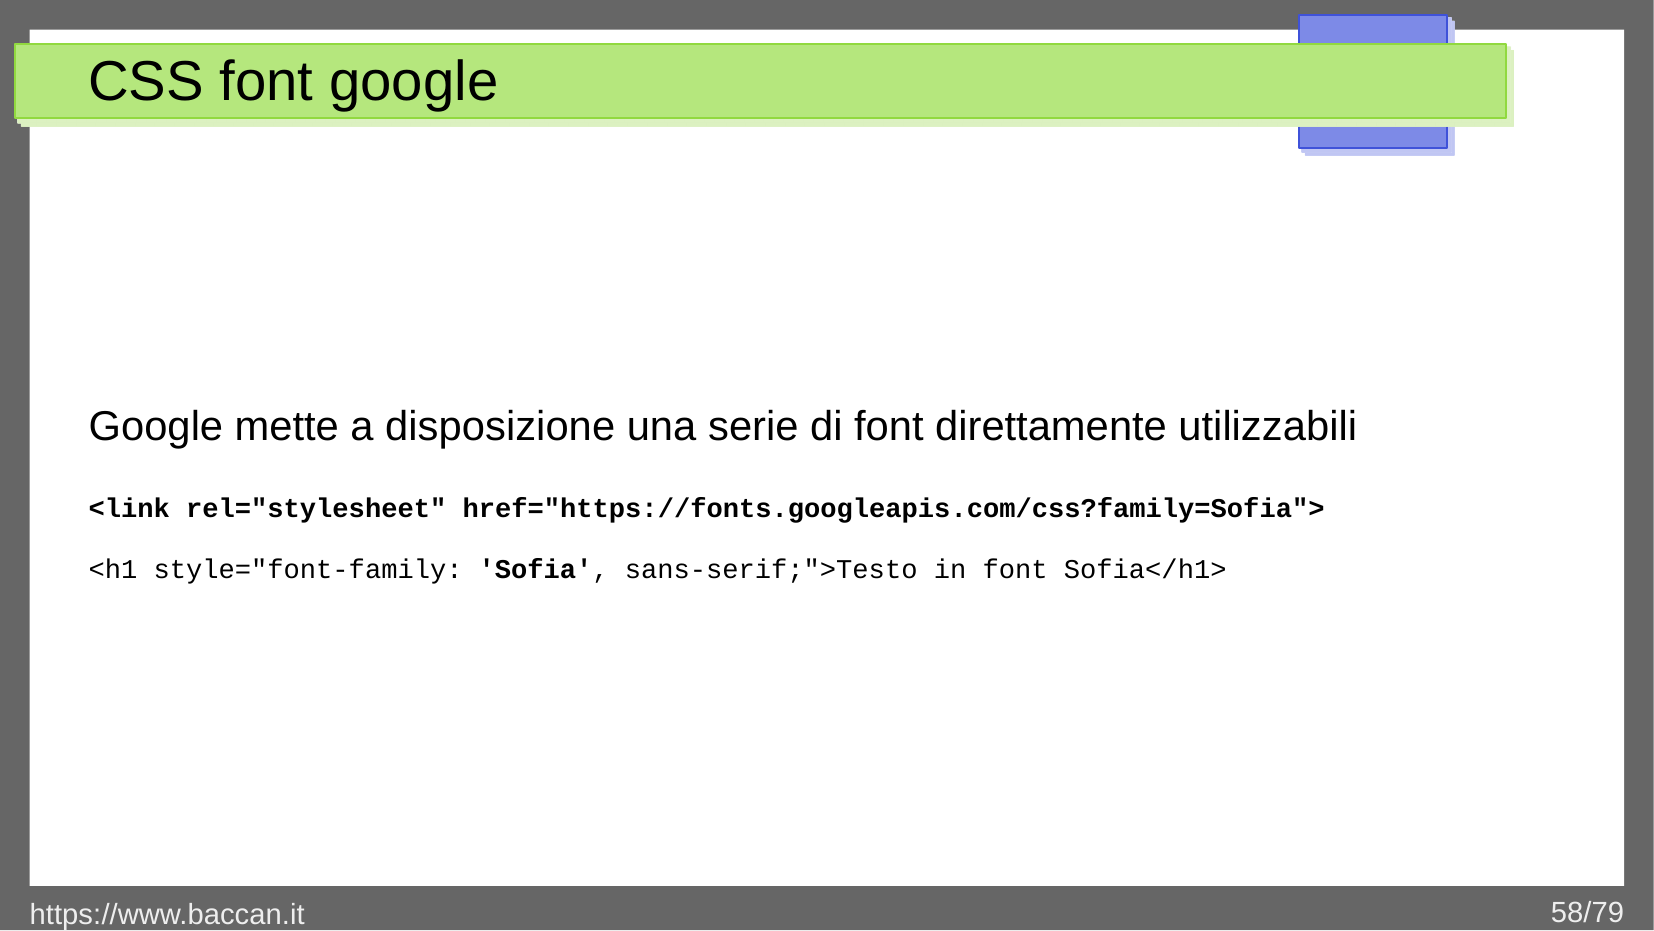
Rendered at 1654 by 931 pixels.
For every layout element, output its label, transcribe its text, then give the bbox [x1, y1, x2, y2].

text_box Google mette a disposizione una serie di font direttamente utilizzabili <link rel="stylesheet" href="https://fonts.googleapis.com/css?family=Sofia"> <h1 style="font-family: 'Sofia', sans-serif;">Testo in font Sofia</h1> [88, 169, 1565, 820]
title CSS font google [88, 44, 1506, 119]
